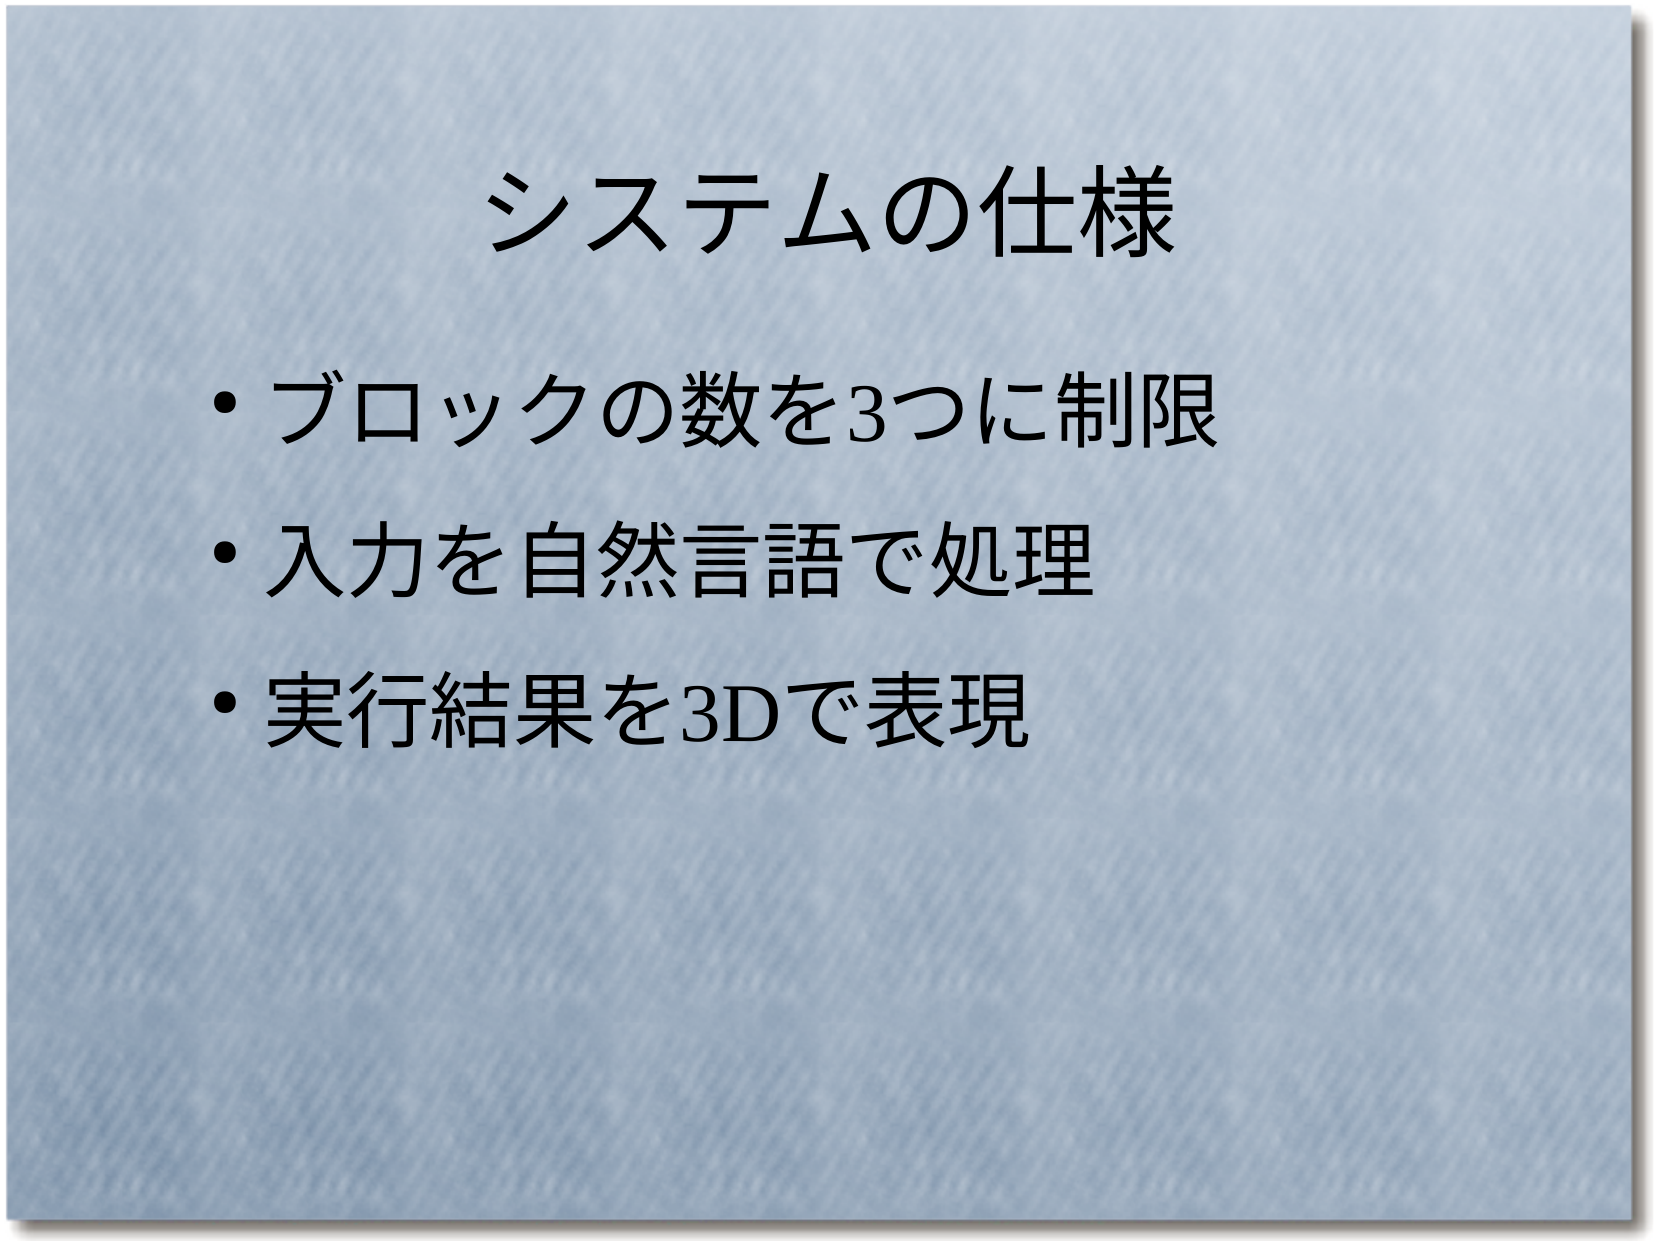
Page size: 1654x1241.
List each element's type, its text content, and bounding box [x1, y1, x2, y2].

title システムの仕様 [121, 83, 1534, 330]
list ブロックの数を3つに制限 入力を自然言語で処理 実行結果を3Dで表現 [121, 344, 1534, 1065]
picture [0, 0, 1654, 1241]
